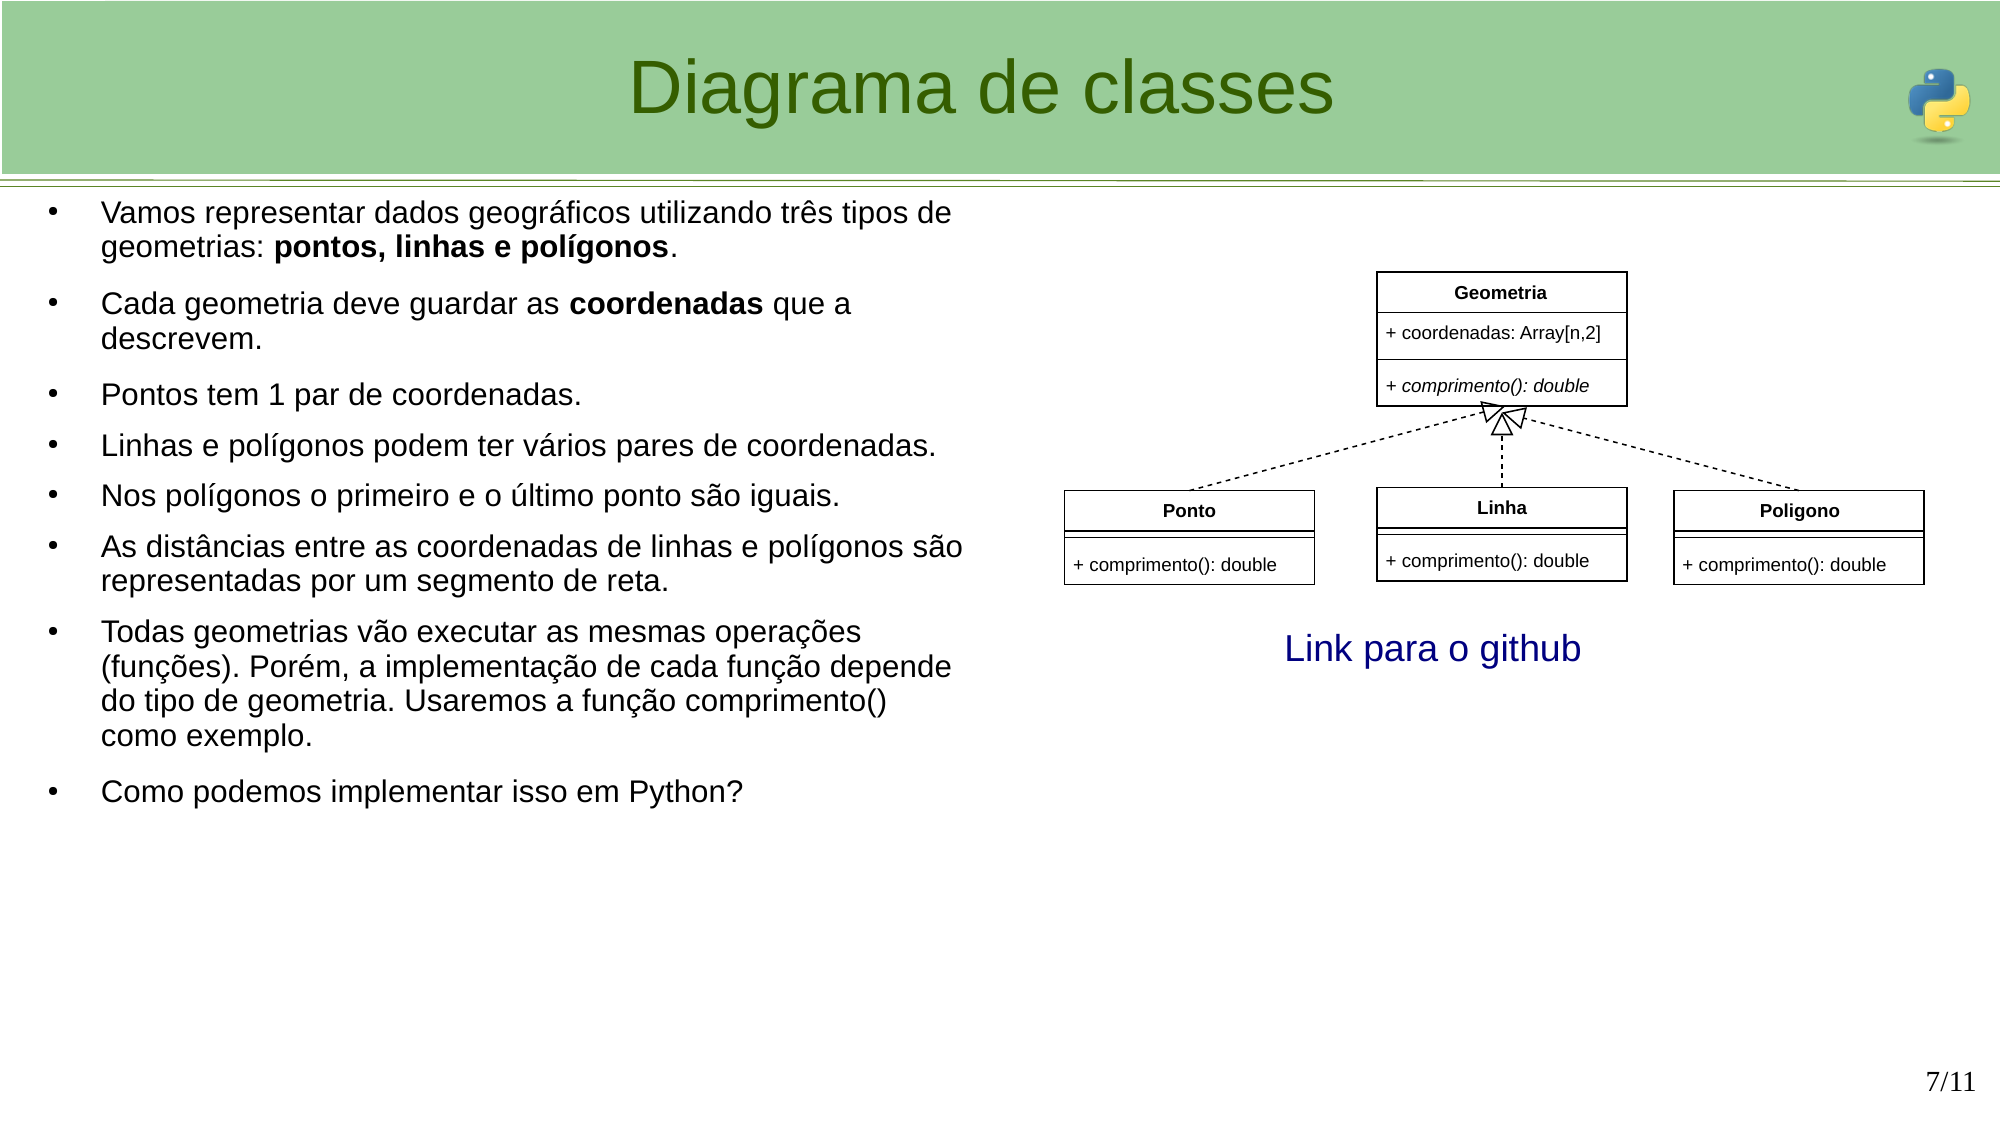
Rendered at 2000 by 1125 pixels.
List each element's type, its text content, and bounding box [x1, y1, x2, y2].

list Vamos representar dados geográficos utilizando três tipos de geometrias: pontos, linhas e polígonos. Cada geometria deve guardar as coordenadas que a descrevem. Pontos tem 1 par de coordenadas. Linhas e polígonos podem ter vários pares de coordenadas. Nos polígonos o primeiro e o último ponto são iguais. As distâncias entre as coordenadas de linhas e polígonos são representadas por um segmento de reta. Todas geometrias vão executar as mesmas operações (funções). Porém, a implementação de cada função depende do tipo de geometria. Usaremos a função comprimento() como exemplo. Como podemos implementar isso em Python? [30, 195, 975, 848]
text_box Link para o github [1269, 620, 1802, 691]
picture [1901, 59, 1979, 148]
title Diagrama de classes [105, 0, 1861, 174]
picture [1062, 270, 1926, 591]
